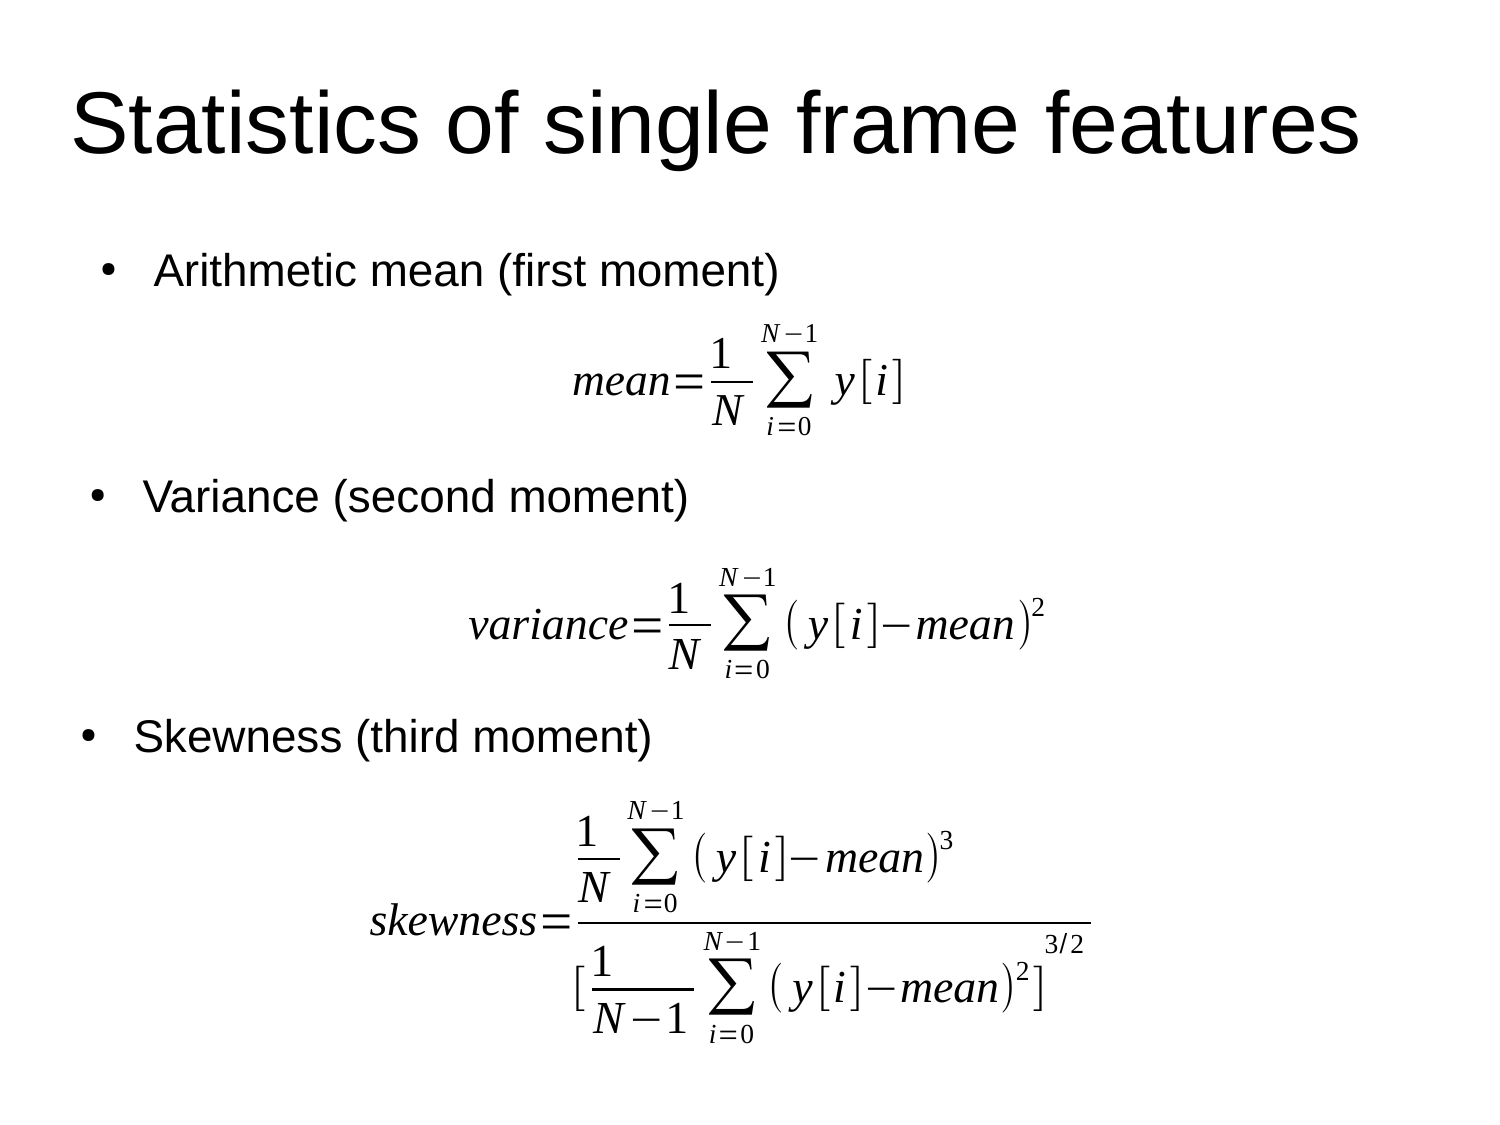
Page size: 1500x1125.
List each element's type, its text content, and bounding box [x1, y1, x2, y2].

chart [565, 318, 911, 442]
title Statistics of single frame features [38, 0, 1426, 248]
list Skewness (third moment) [62, 711, 1406, 827]
chart [361, 794, 1099, 1050]
chart [460, 561, 1052, 686]
list Arithmetic mean (first moment) [82, 248, 1426, 361]
list Variance (second moment) [71, 471, 1415, 587]
